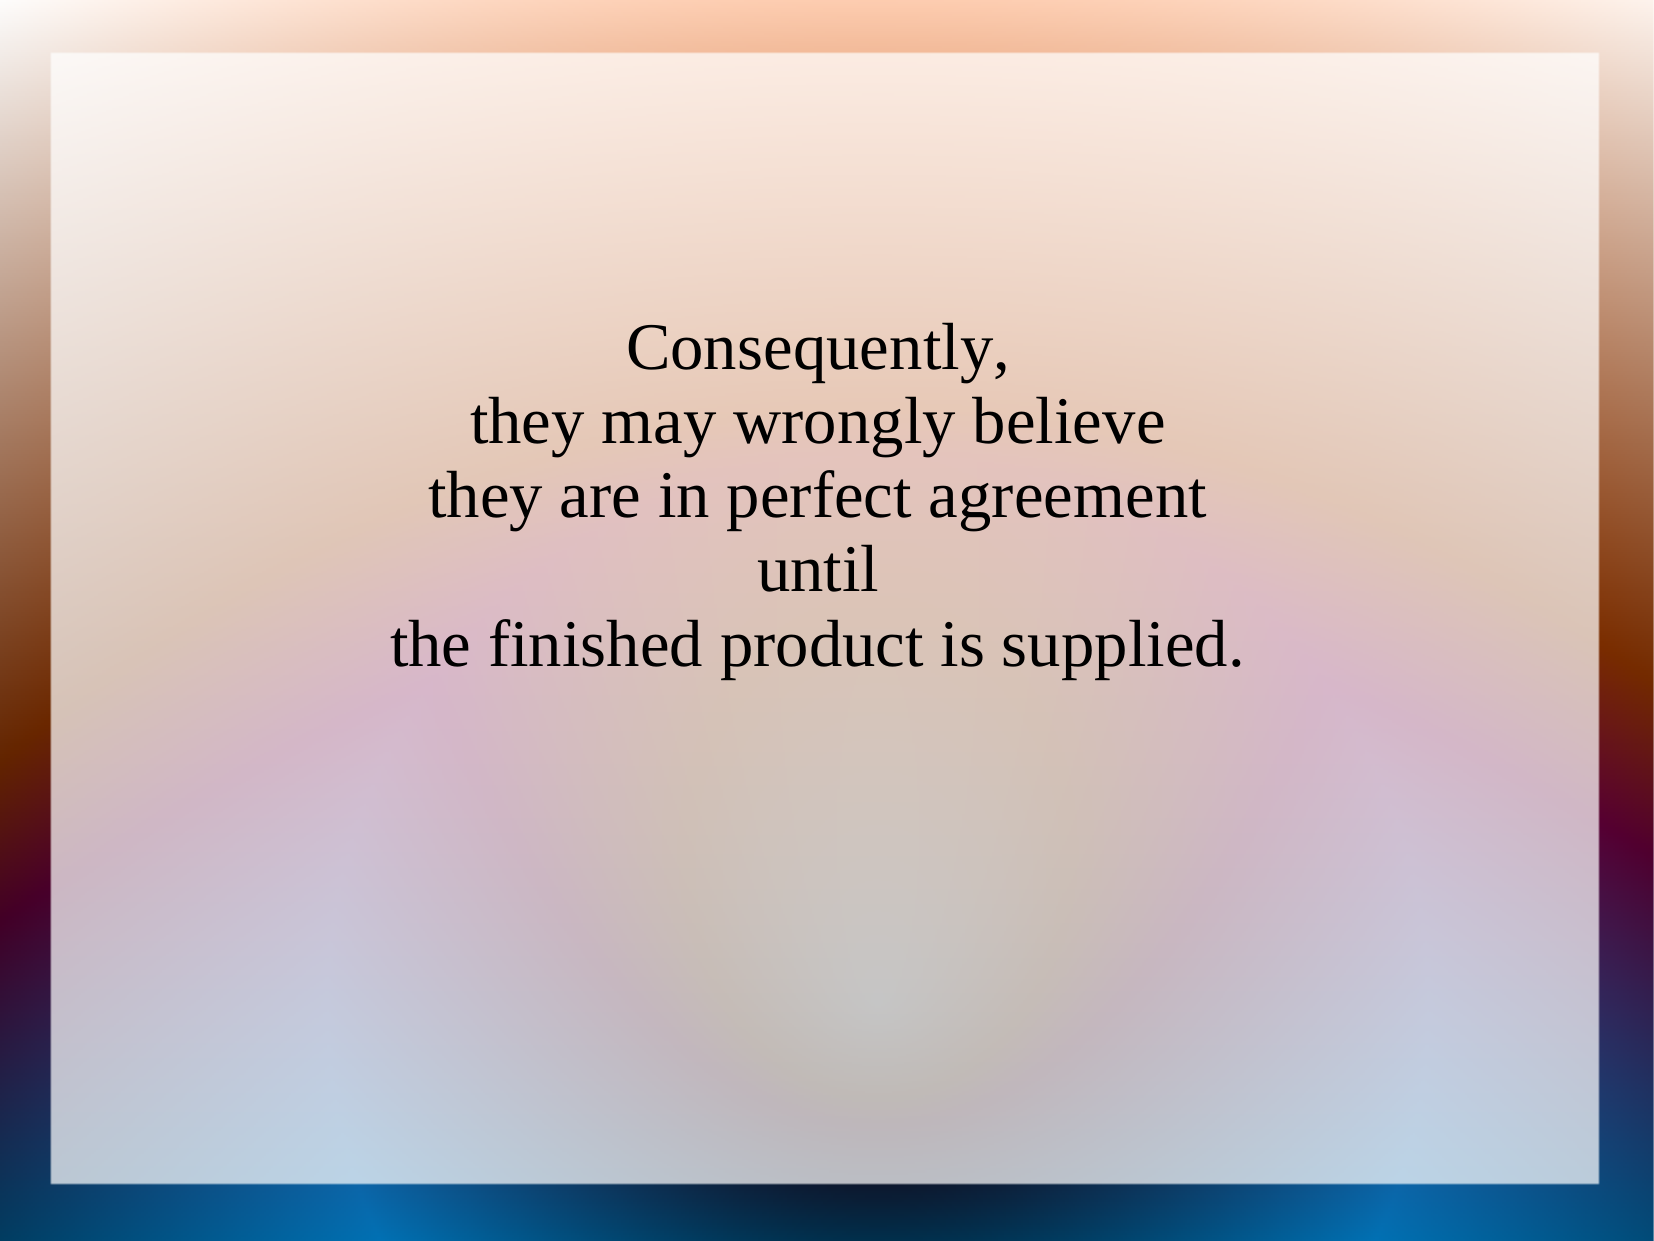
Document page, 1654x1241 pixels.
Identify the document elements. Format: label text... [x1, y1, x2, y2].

picture [0, 0, 1654, 1241]
subtitle Consequently, they may wrongly believe they are in perfect agreement until the finished product is supplied. [82, 55, 1571, 1010]
